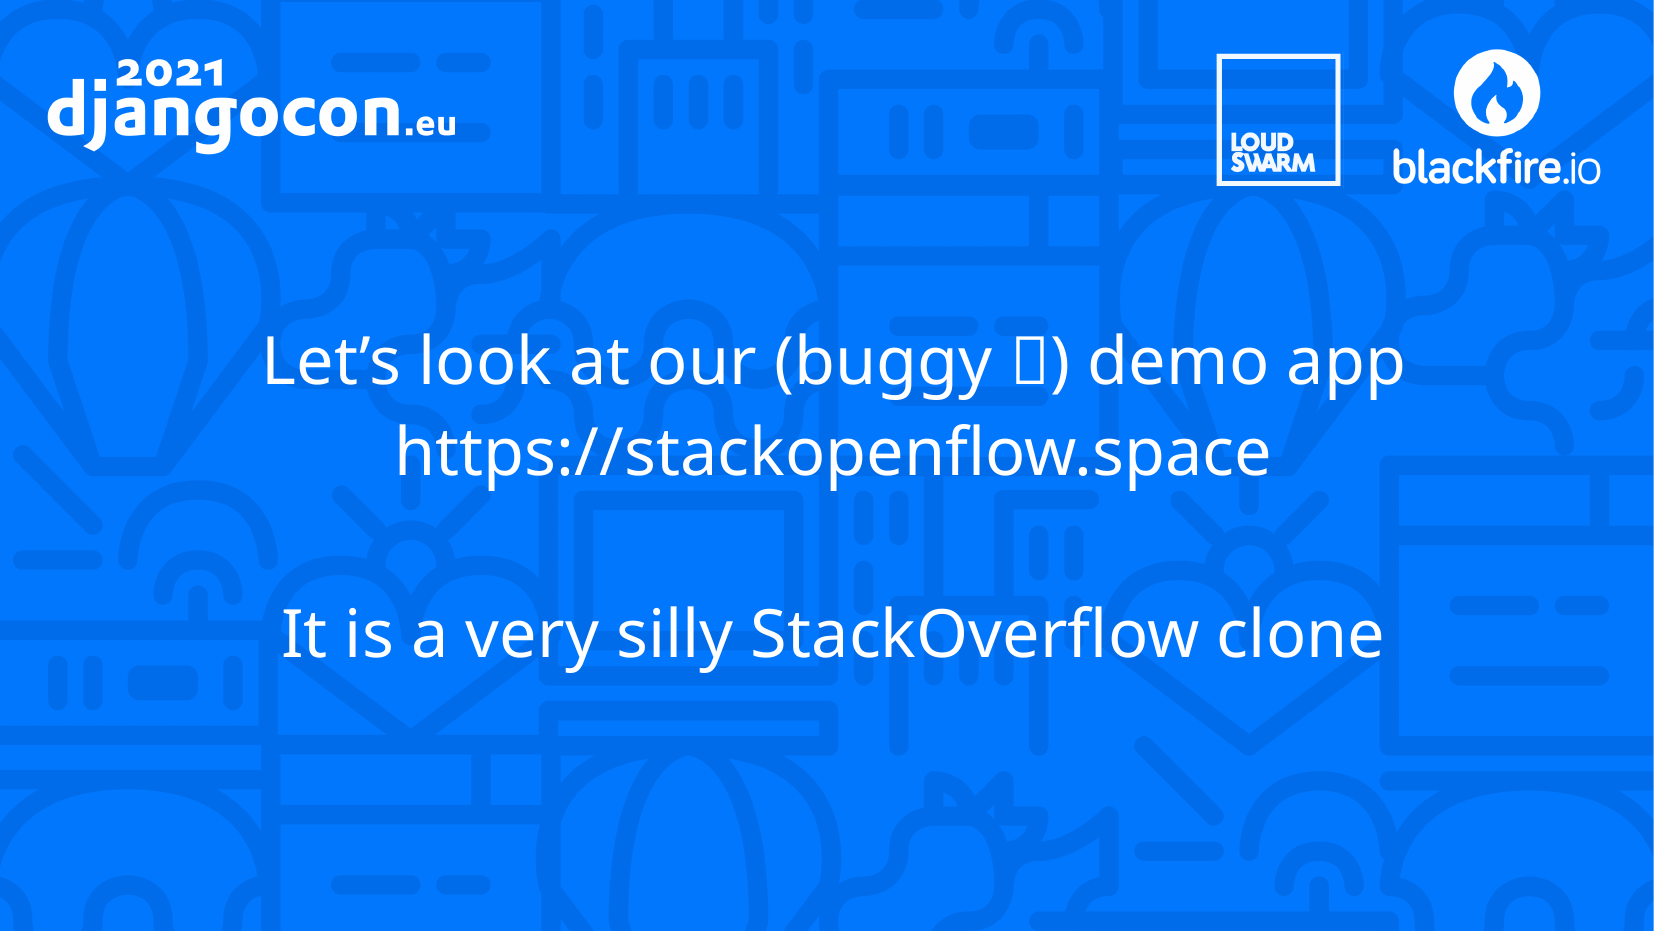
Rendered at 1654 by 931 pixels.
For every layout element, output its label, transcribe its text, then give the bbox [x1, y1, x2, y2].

picture [0, 0, 1654, 931]
subtitle Let’s look at our (buggy 😬) demo app https://stackopenflow.space It is a very silly StackOverflow clone [90, 135, 1579, 856]
